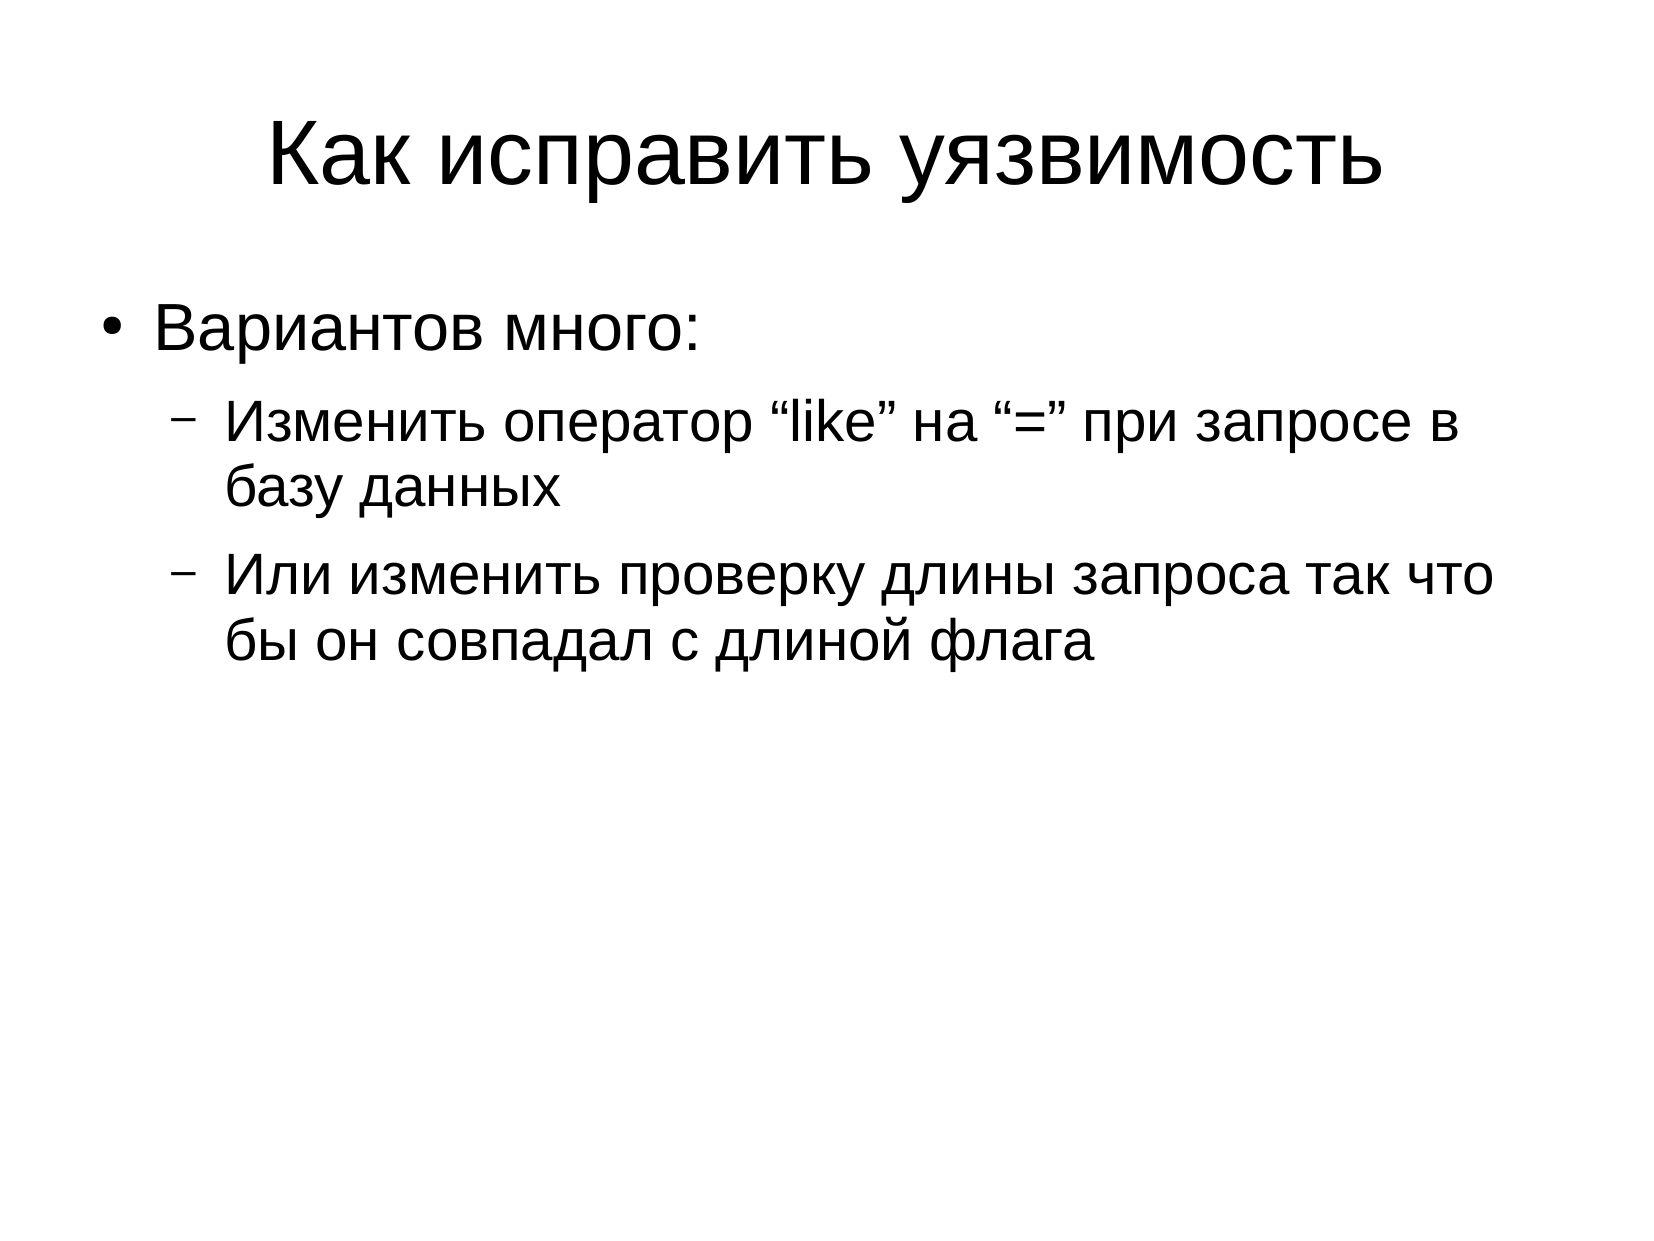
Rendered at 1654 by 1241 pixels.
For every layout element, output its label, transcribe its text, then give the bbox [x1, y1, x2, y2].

title Как исправить уязвимость [82, 49, 1571, 257]
list Вариантов много: Изменить оператор “like” на “=” при запросе в базу данных Или изменить проверку длины запроса так что бы он совпадал с длиной флага [82, 290, 1571, 1010]
